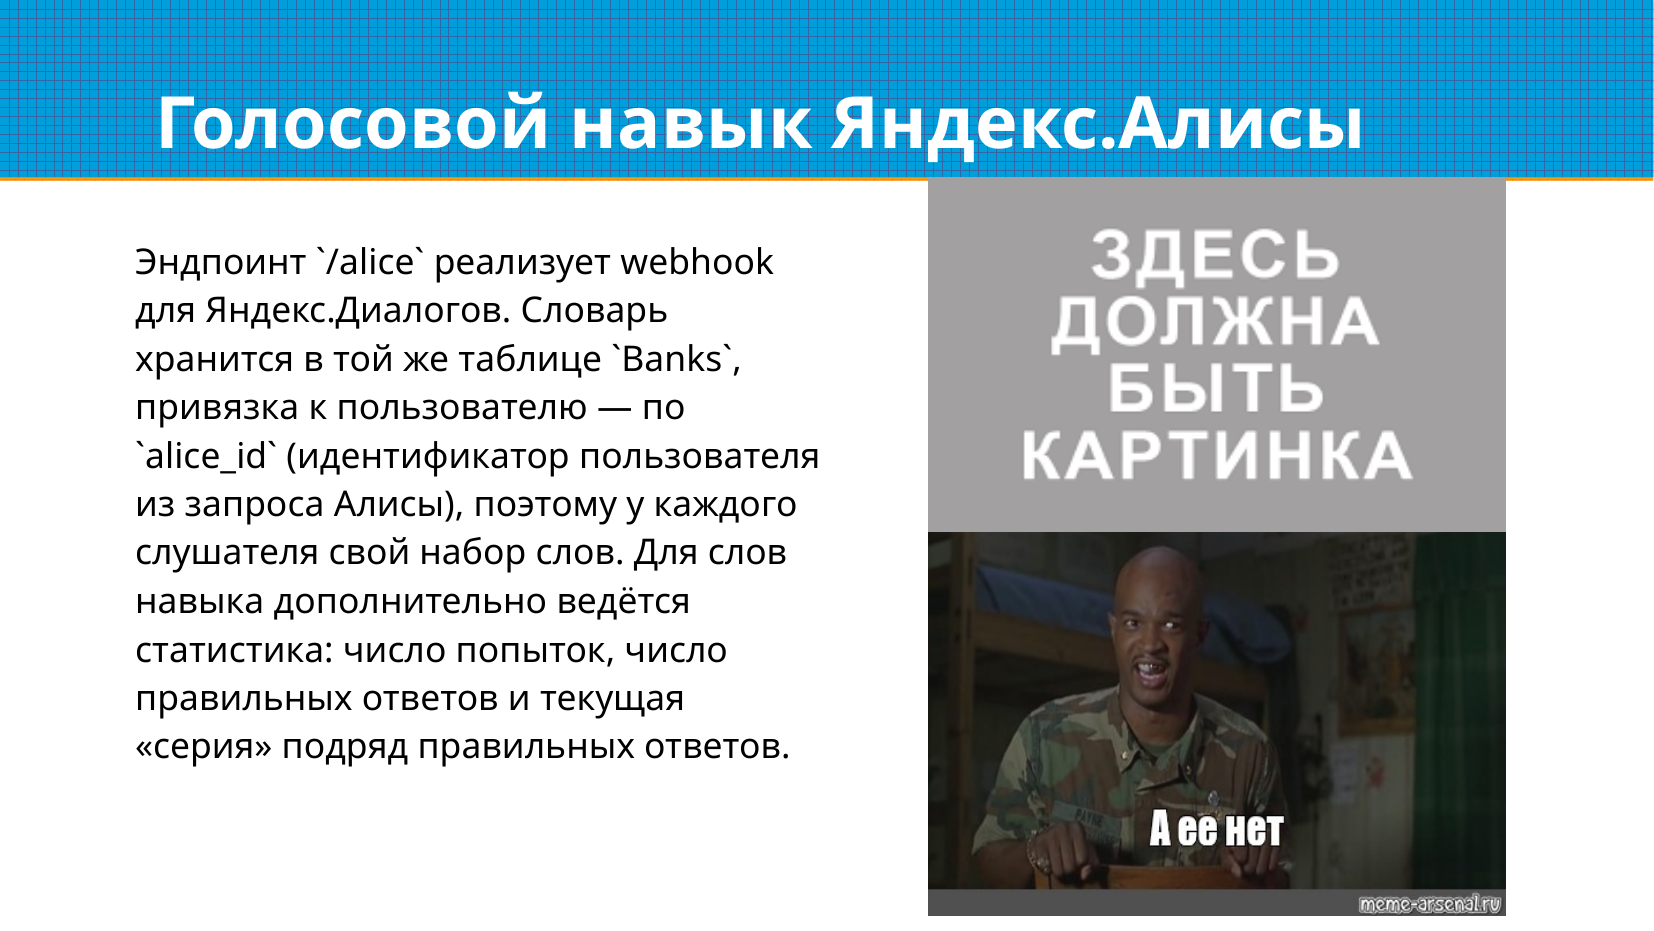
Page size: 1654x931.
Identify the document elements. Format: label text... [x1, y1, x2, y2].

list Эндпоинт `/alice` реализует webhook для Яндекс.Диалогов. Словарь хранится в той же таблице `Banks`, привязка к пользователю — по `alice_id` (идентификатор пользователя из запроса Алисы), поэтому у каждого слушателя свой набор слов. Для слов навыка дополнительно ведётся статистика: число попыток, число правильных ответов и текущая «серия» подряд правильных ответов. [84, 236, 827, 811]
picture [928, 178, 1506, 916]
title Голосовой навык Яндекс.Алисы [82, 14, 1571, 171]
